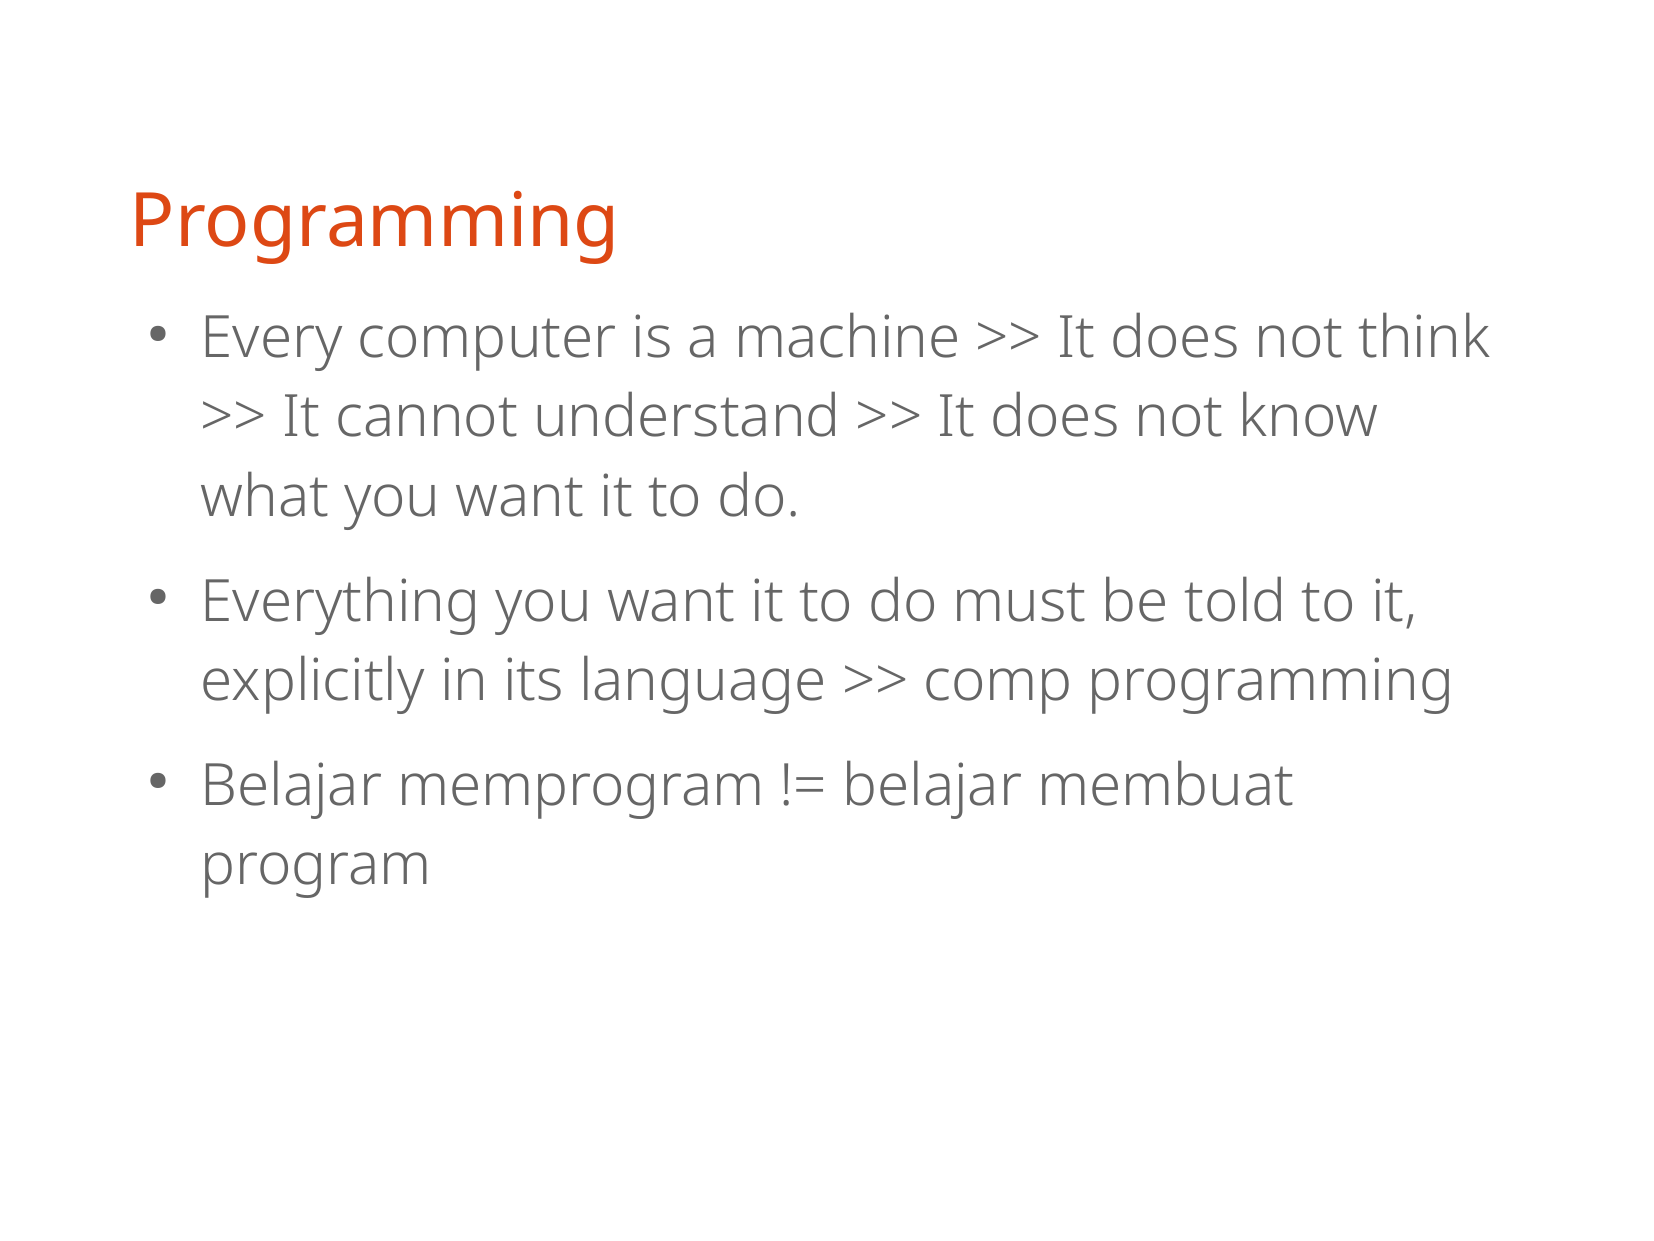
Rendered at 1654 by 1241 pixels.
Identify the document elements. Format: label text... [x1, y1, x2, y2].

list Every computer is a machine >> It does not think >> It cannot understand >> It does not know what you want it to do. Everything you want it to do must be told to it, explicitly in its language >> comp programming Belajar memprogram != belajar membuat program [129, 295, 1518, 1010]
title Programming [129, 153, 1518, 281]
